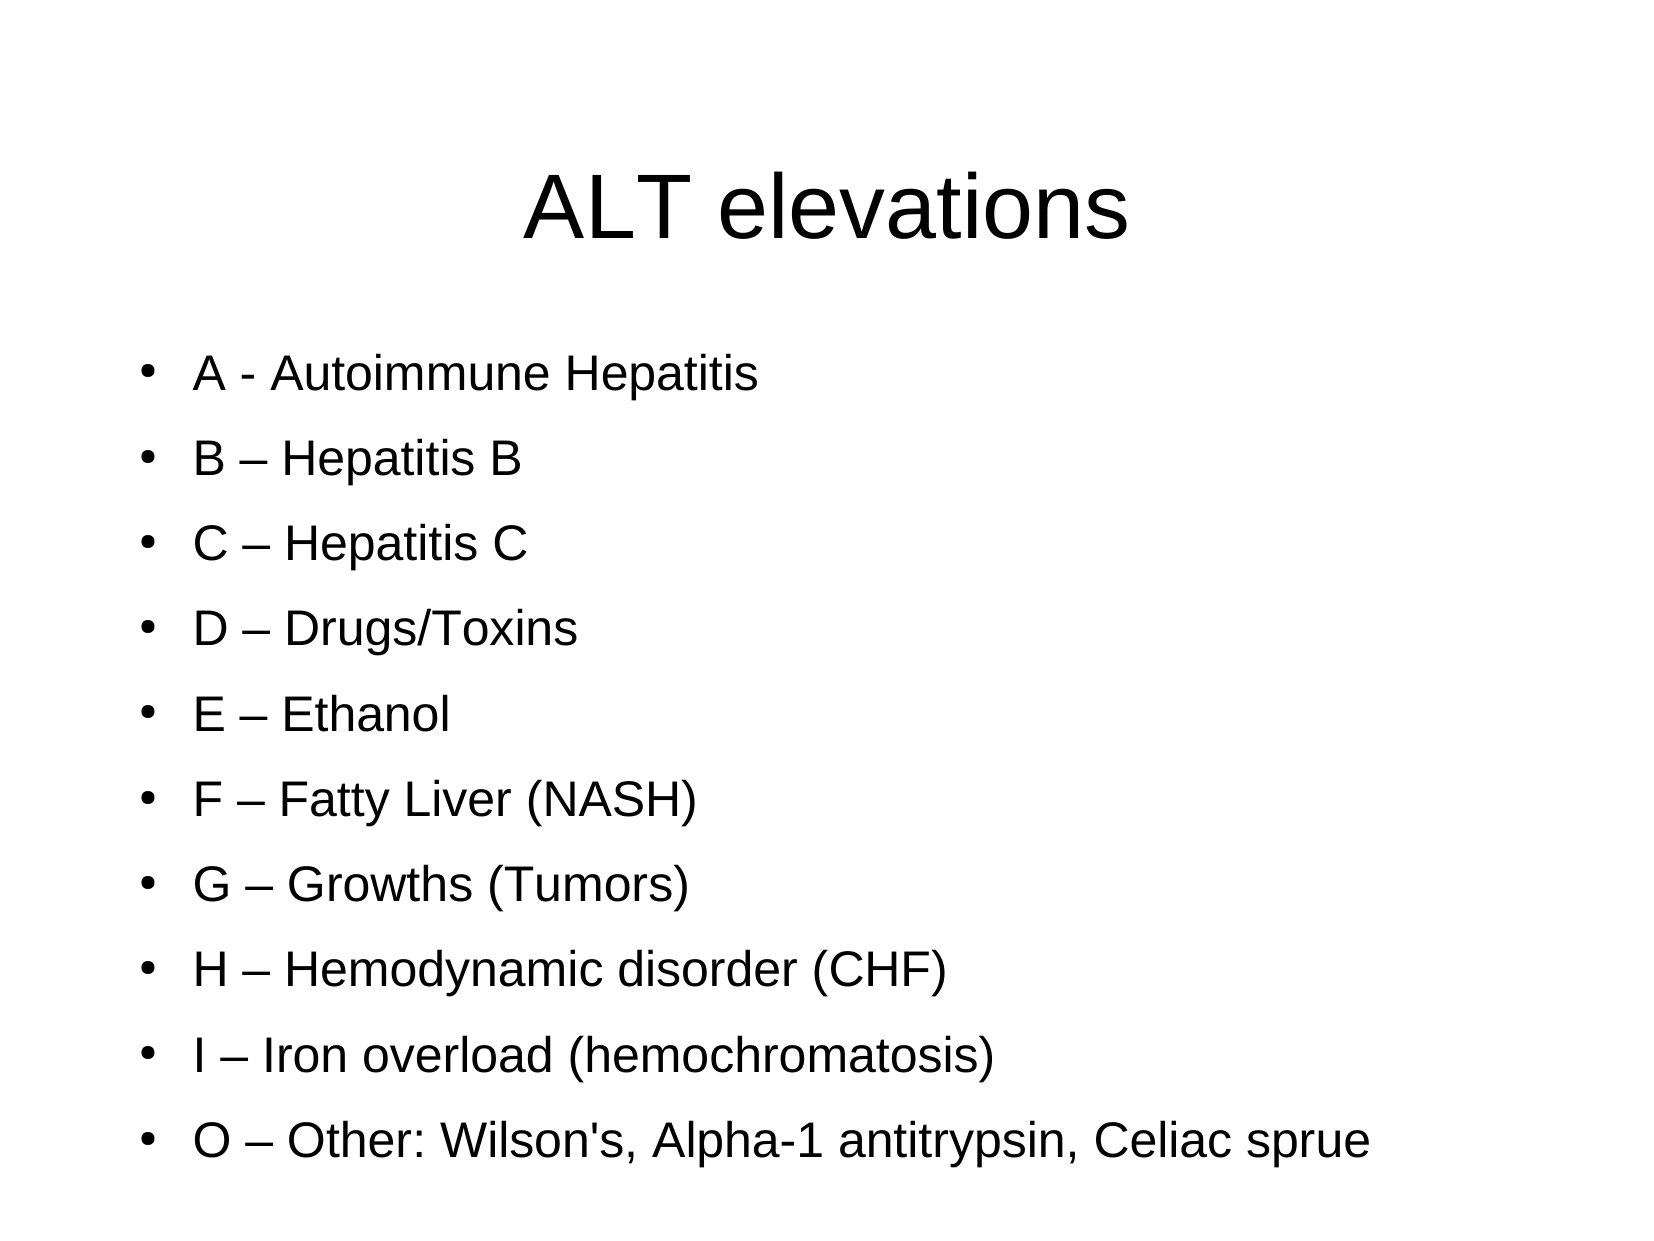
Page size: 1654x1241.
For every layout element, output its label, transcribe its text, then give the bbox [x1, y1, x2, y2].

title ALT elevations [121, 102, 1534, 311]
list A - Autoimmune Hepatitis B – Hepatitis B C – Hepatitis C D – Drugs/Toxins E – Ethanol F – Fatty Liver (NASH) G – Growths (Tumors) H – Hemodynamic disorder (CHF) I – Iron overload (hemochromatosis) O – Other: Wilson's, Alpha-1 antitrypsin, Celiac sprue [121, 344, 1534, 1231]
